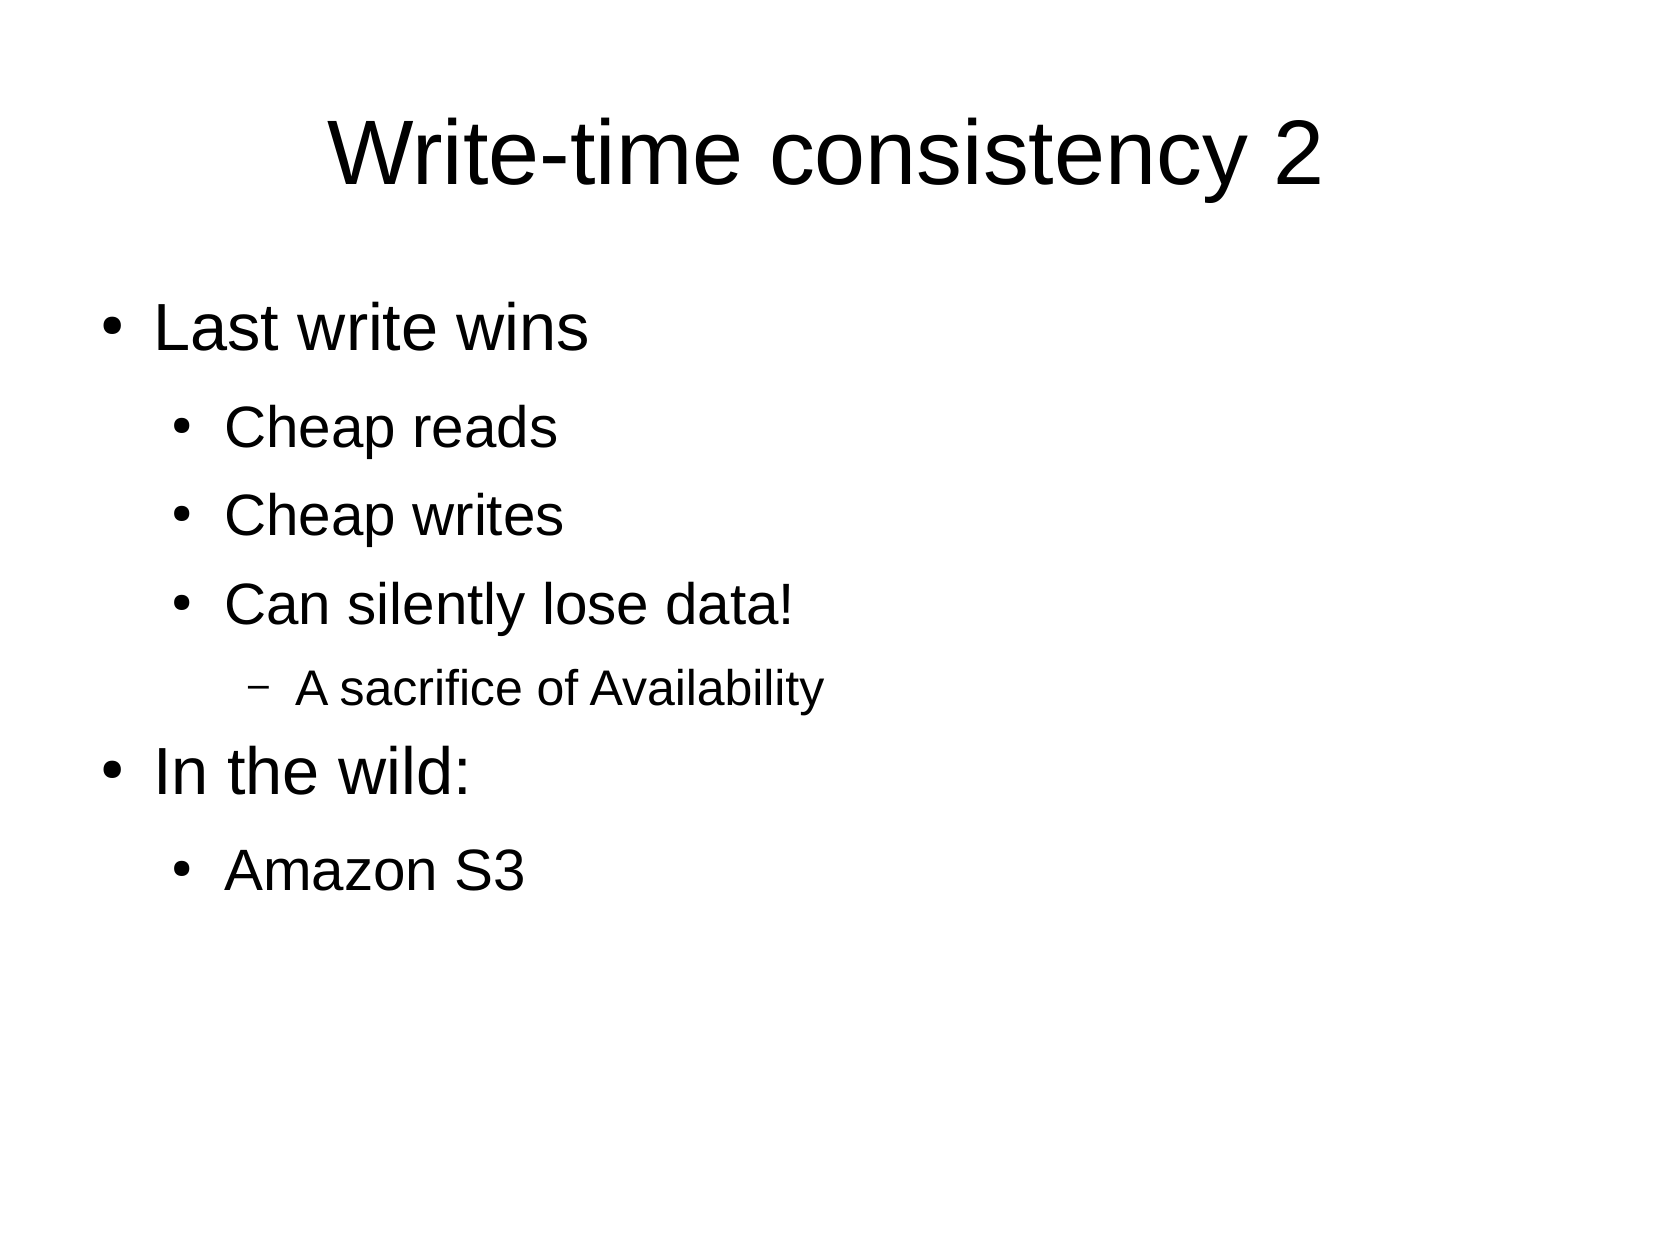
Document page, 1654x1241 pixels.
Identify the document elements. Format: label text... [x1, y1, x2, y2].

list Last write wins Cheap reads Cheap writes Can silently lose data! A sacrifice of Availability In the wild: Amazon S3 [82, 290, 1571, 1109]
title Write-time consistency 2 [82, 49, 1571, 257]
